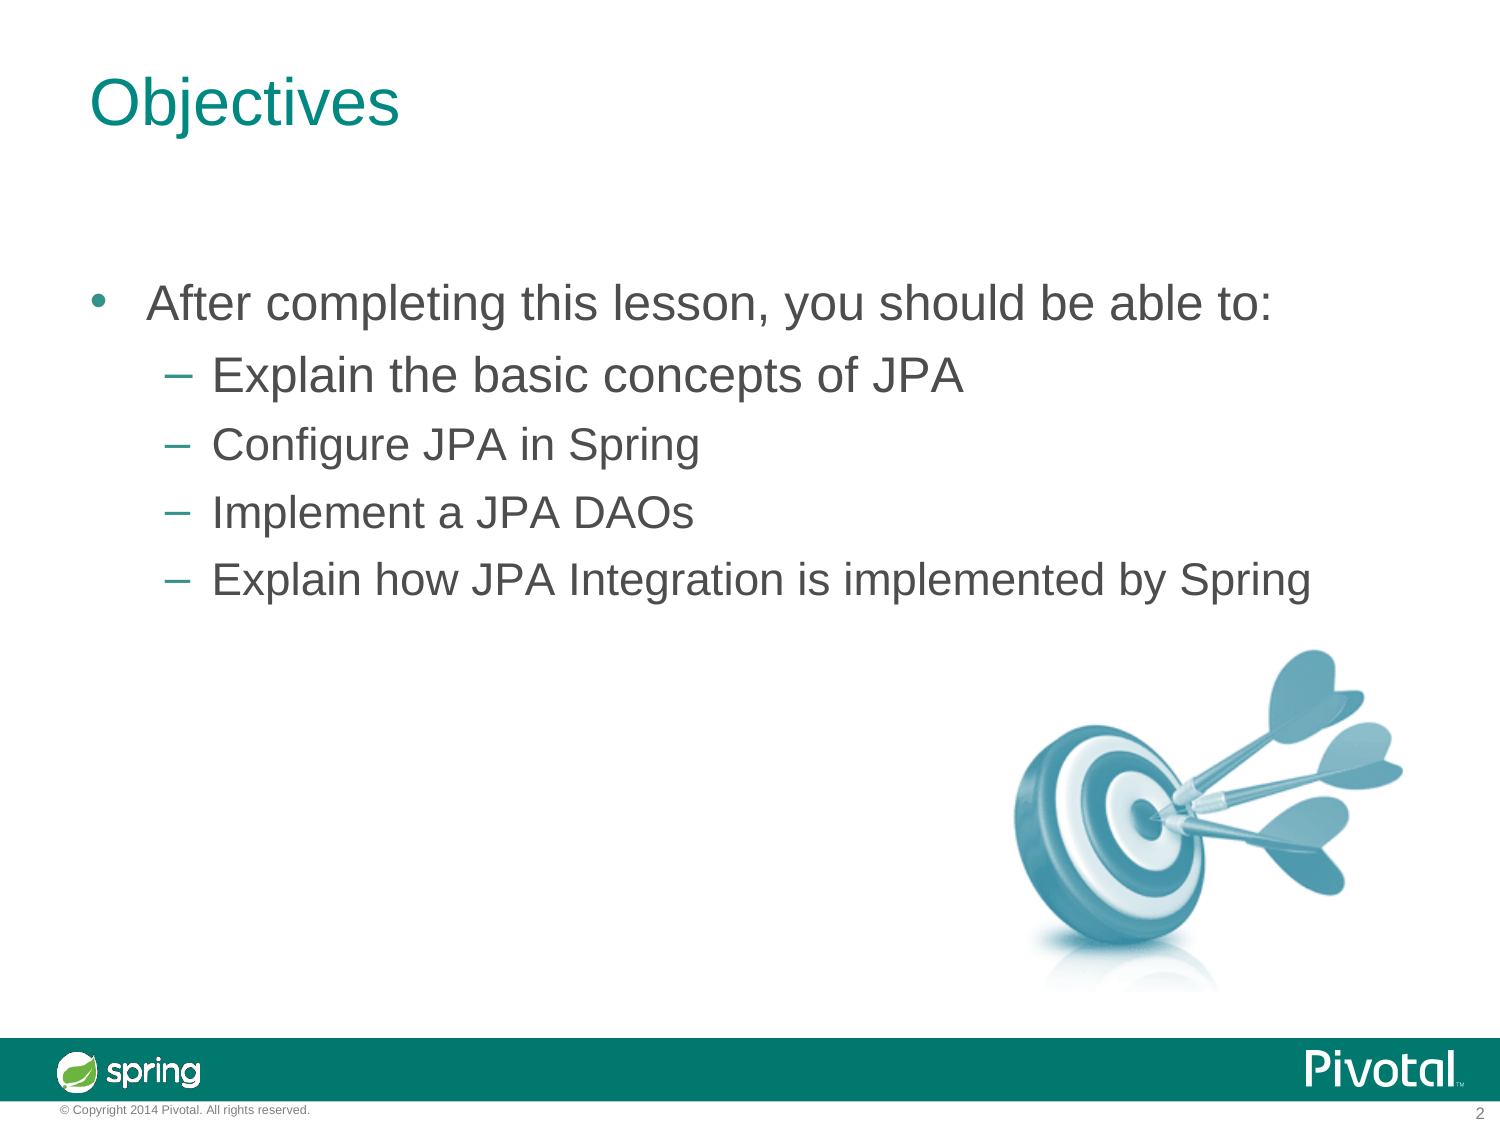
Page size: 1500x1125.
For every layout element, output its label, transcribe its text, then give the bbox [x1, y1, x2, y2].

picture [1306, 1050, 1464, 1087]
list After completing this lesson, you should be able to: Explain the basic concepts of JPA Configure JPA in Spring Implement a JPA DAOs Explain how JPA Integration is implemented by Spring [75, 262, 1426, 1005]
picture [32, 1041, 210, 1103]
title Objectives [75, 45, 1426, 233]
